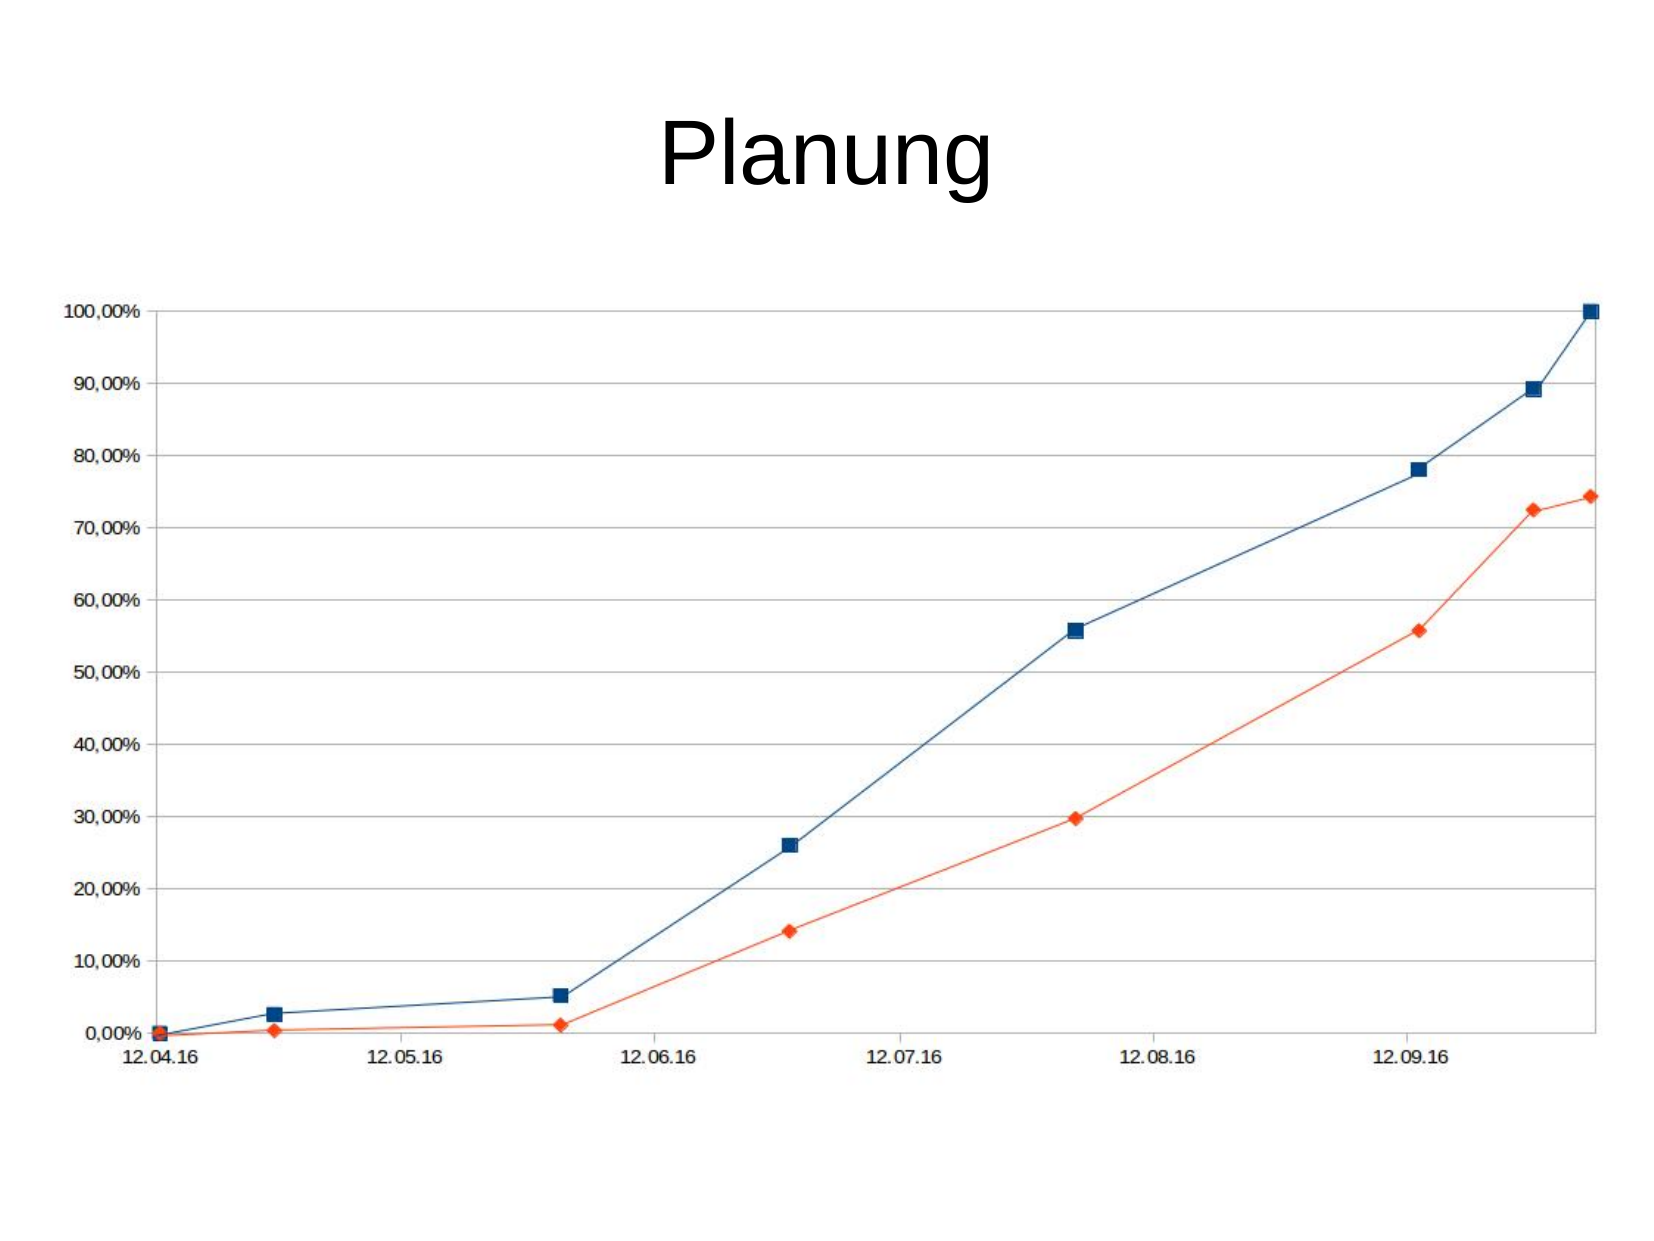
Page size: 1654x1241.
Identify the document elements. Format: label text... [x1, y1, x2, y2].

picture [0, 94, 1654, 1241]
title Planung [82, 49, 1571, 257]
